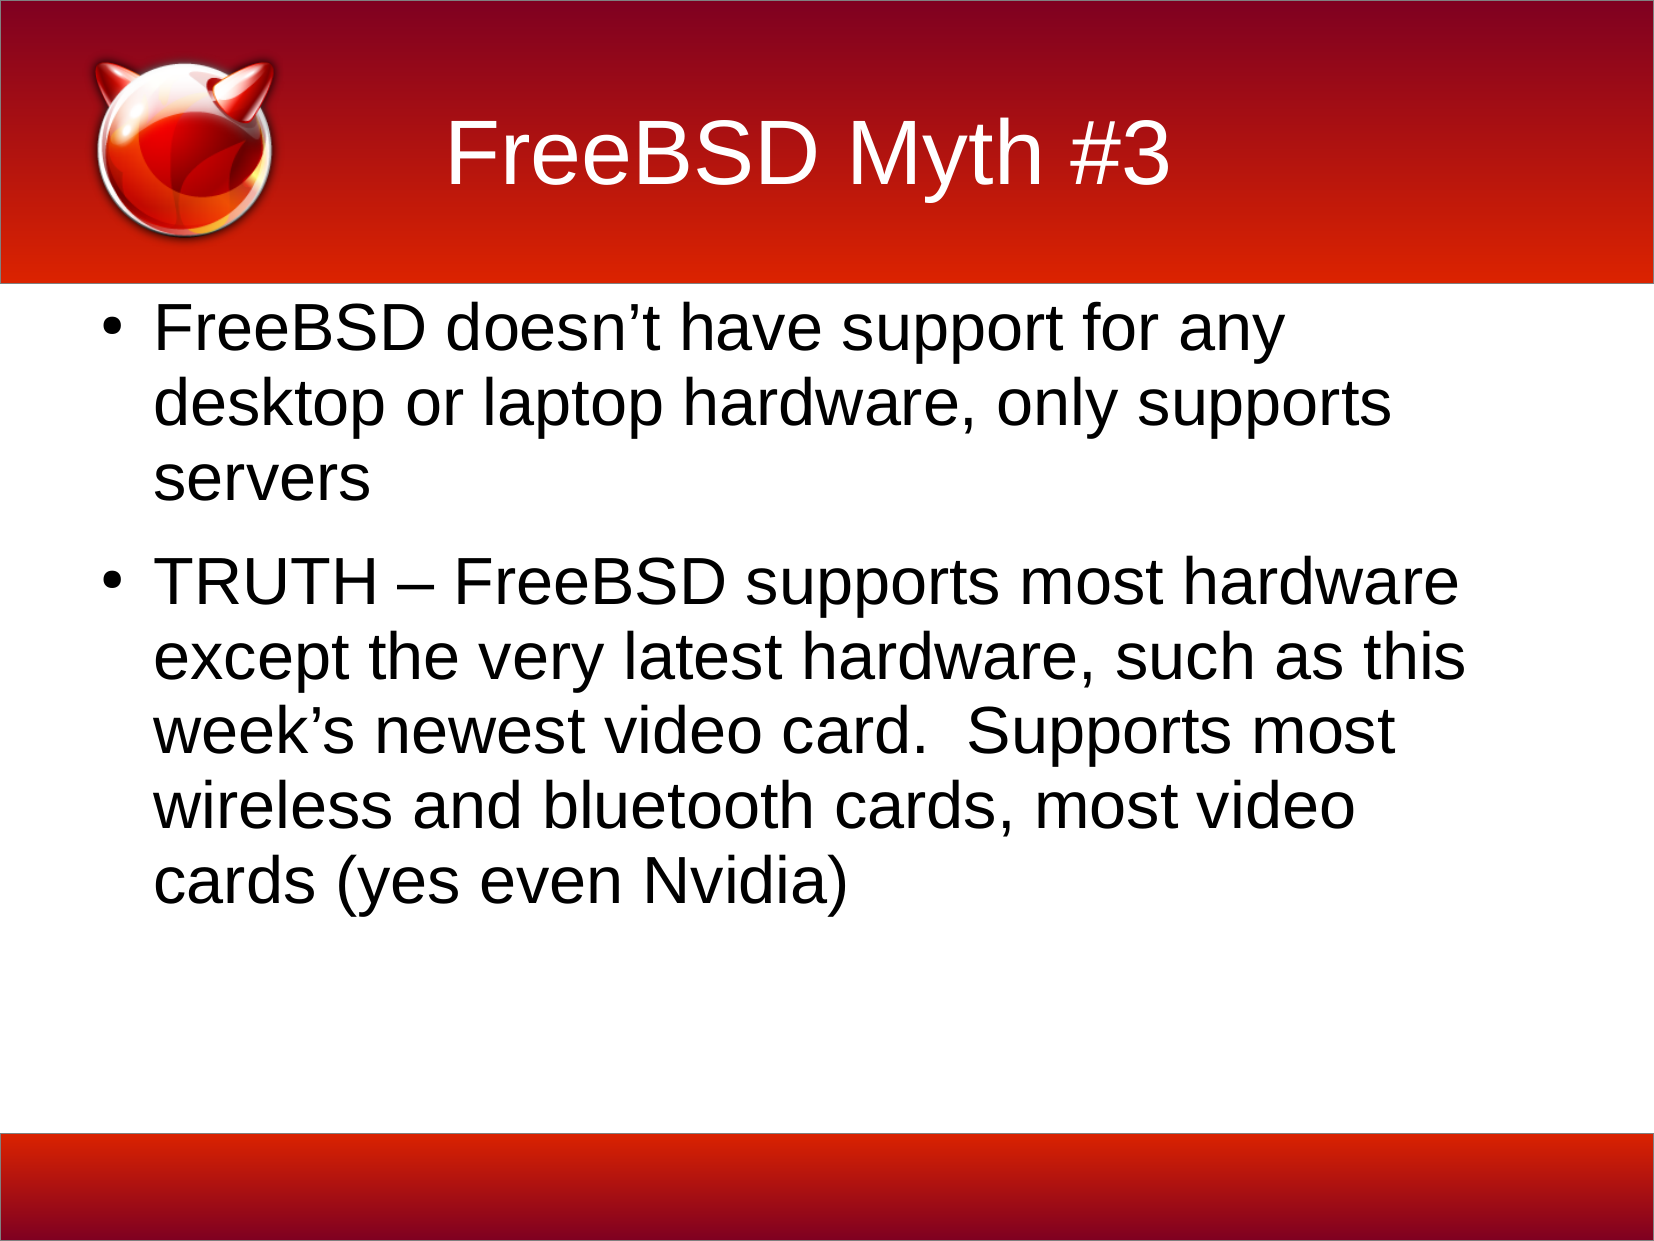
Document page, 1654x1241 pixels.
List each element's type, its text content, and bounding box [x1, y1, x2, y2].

list FreeBSD doesn’t have support for any desktop or laptop hardware, only supports servers TRUTH – FreeBSD supports most hardware except the very latest hardware, such as this week’s newest video card. Supports most wireless and bluetooth cards, most video cards (yes even Nvidia) [82, 290, 1538, 1010]
title FreeBSD Myth #3 [82, 49, 1536, 257]
